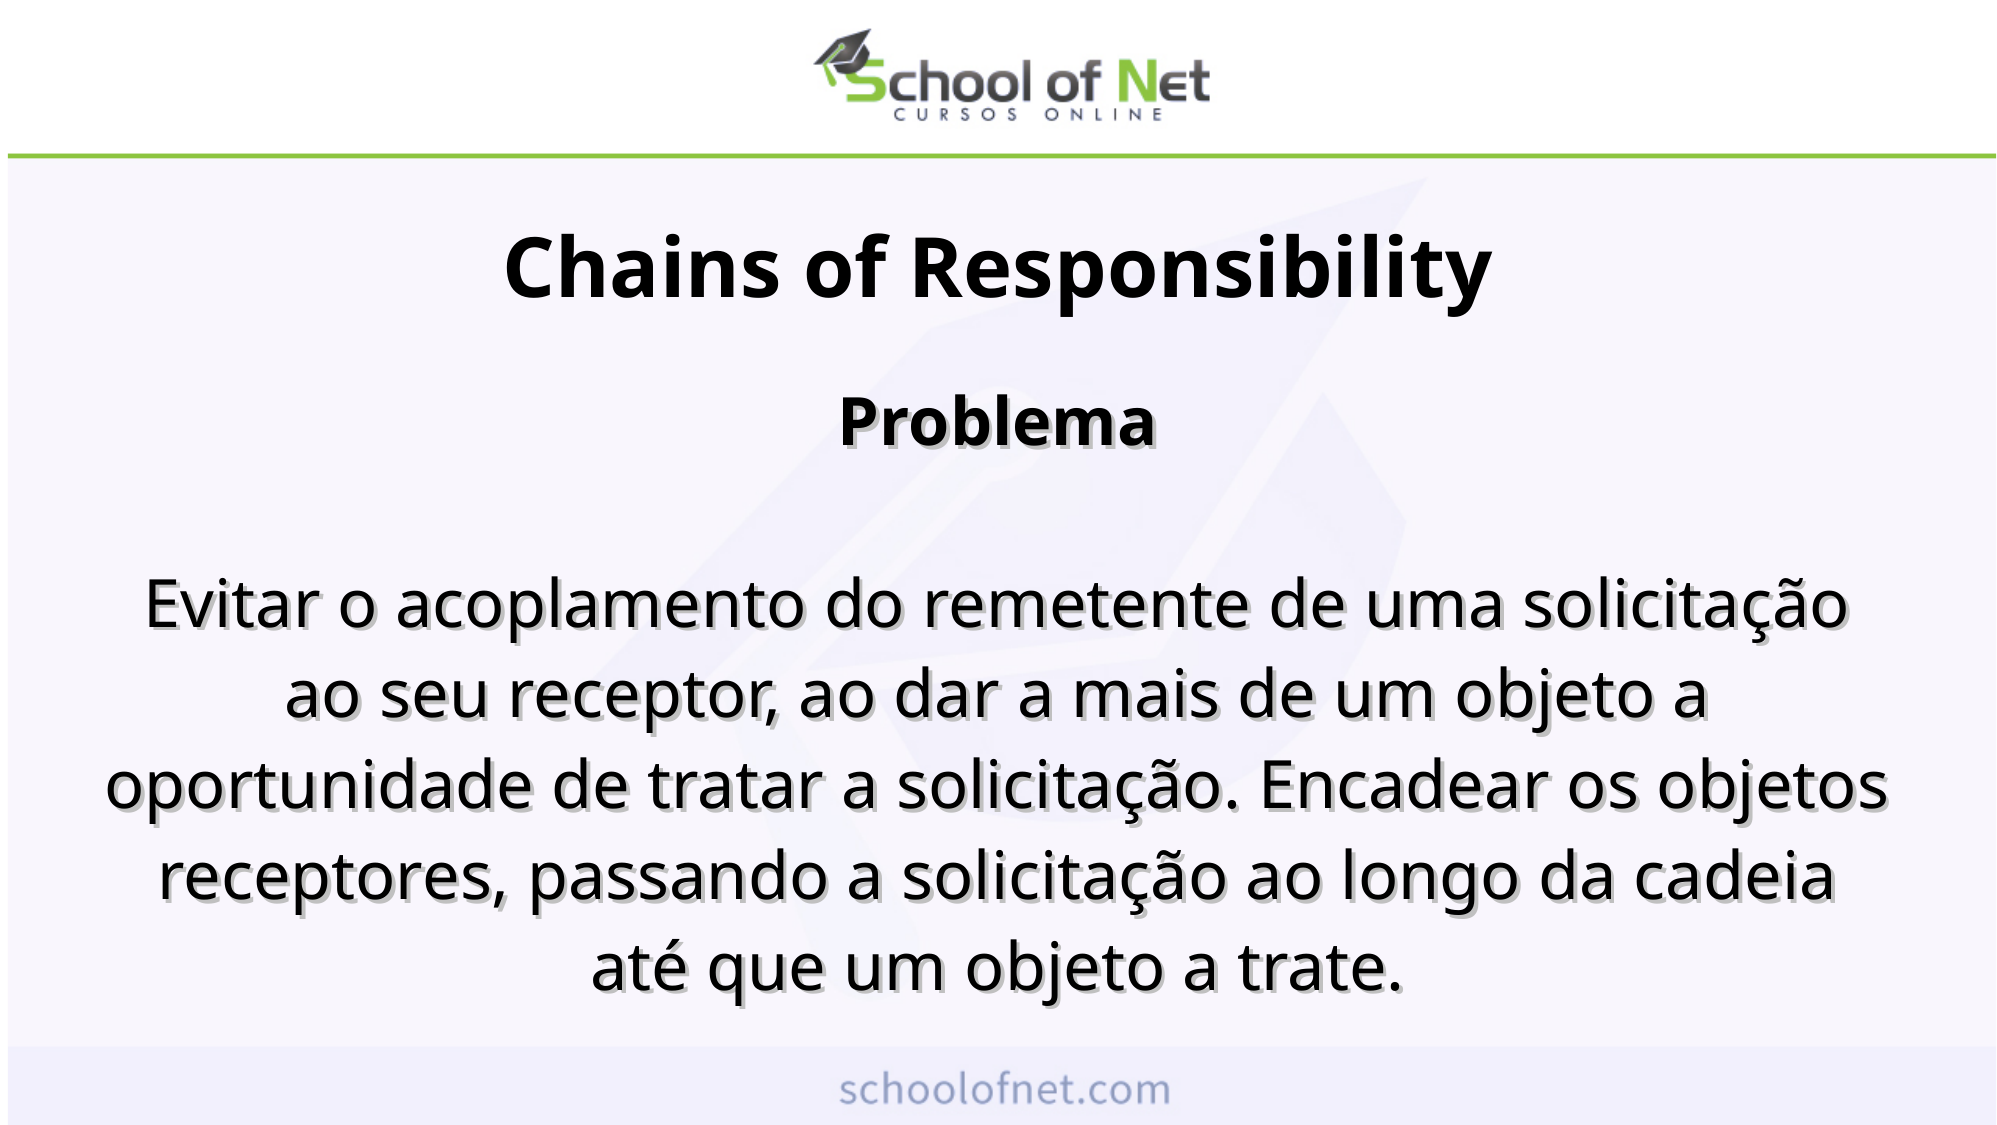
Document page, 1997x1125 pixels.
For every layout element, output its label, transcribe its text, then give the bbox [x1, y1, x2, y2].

picture [7, 5, 1997, 1125]
title Chains of Responsibility [99, 171, 1897, 360]
subtitle Problema Evitar o acoplamento do remetente de uma solicitação ao seu receptor, ao dar a mais de um objeto a oportunidade de tratar a solicitação. Encadear os objetos receptores, passando a solicitação ao longo da cadeia até que um objeto a trate. [99, 377, 1897, 1006]
